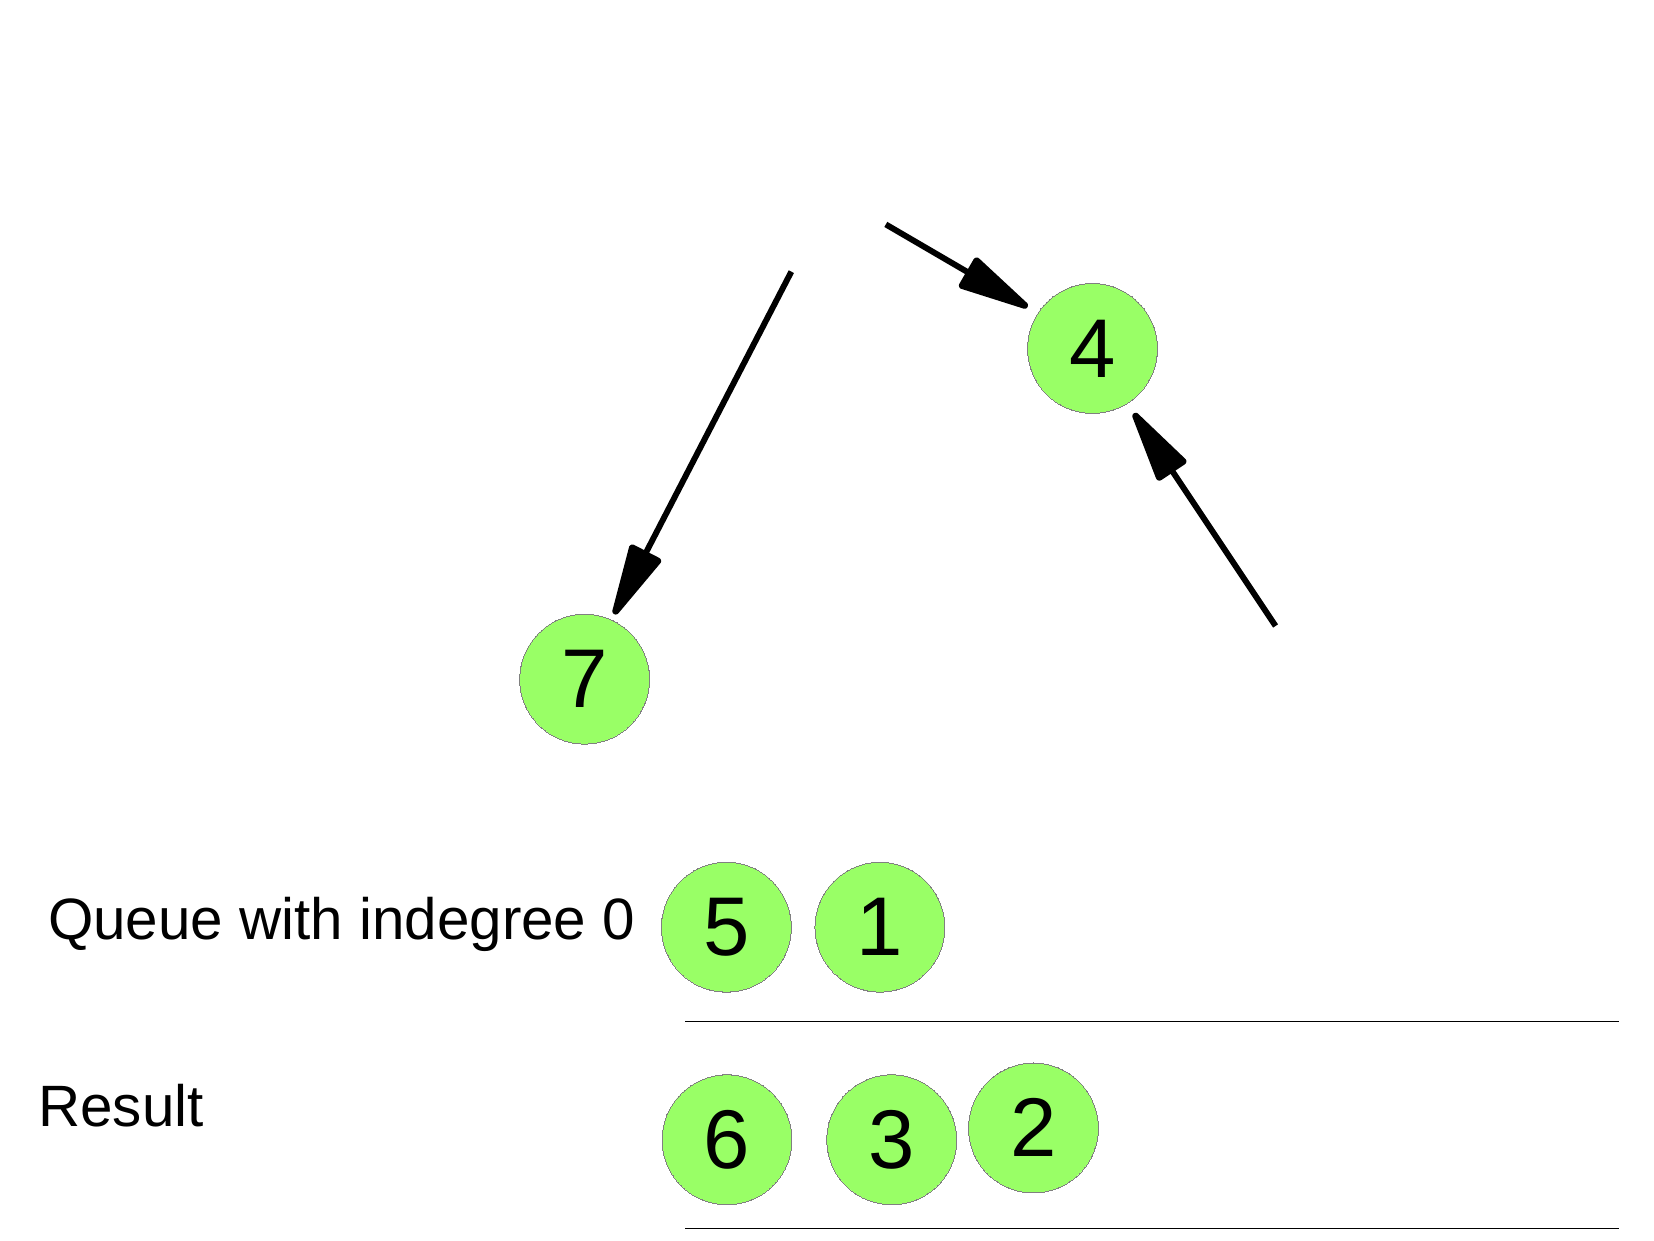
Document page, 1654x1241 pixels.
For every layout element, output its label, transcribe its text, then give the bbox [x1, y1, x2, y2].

text_box 6 [662, 1074, 792, 1205]
text_box 2 [968, 1062, 1099, 1193]
text_box 5 [661, 862, 792, 993]
text_box 7 [519, 614, 650, 745]
text_box 1 [814, 862, 945, 993]
text_box 4 [1027, 283, 1158, 414]
text_box 3 [826, 1074, 957, 1205]
text_box Result [23, 1065, 219, 1146]
text_box Queue with indegree 0 [33, 879, 650, 960]
